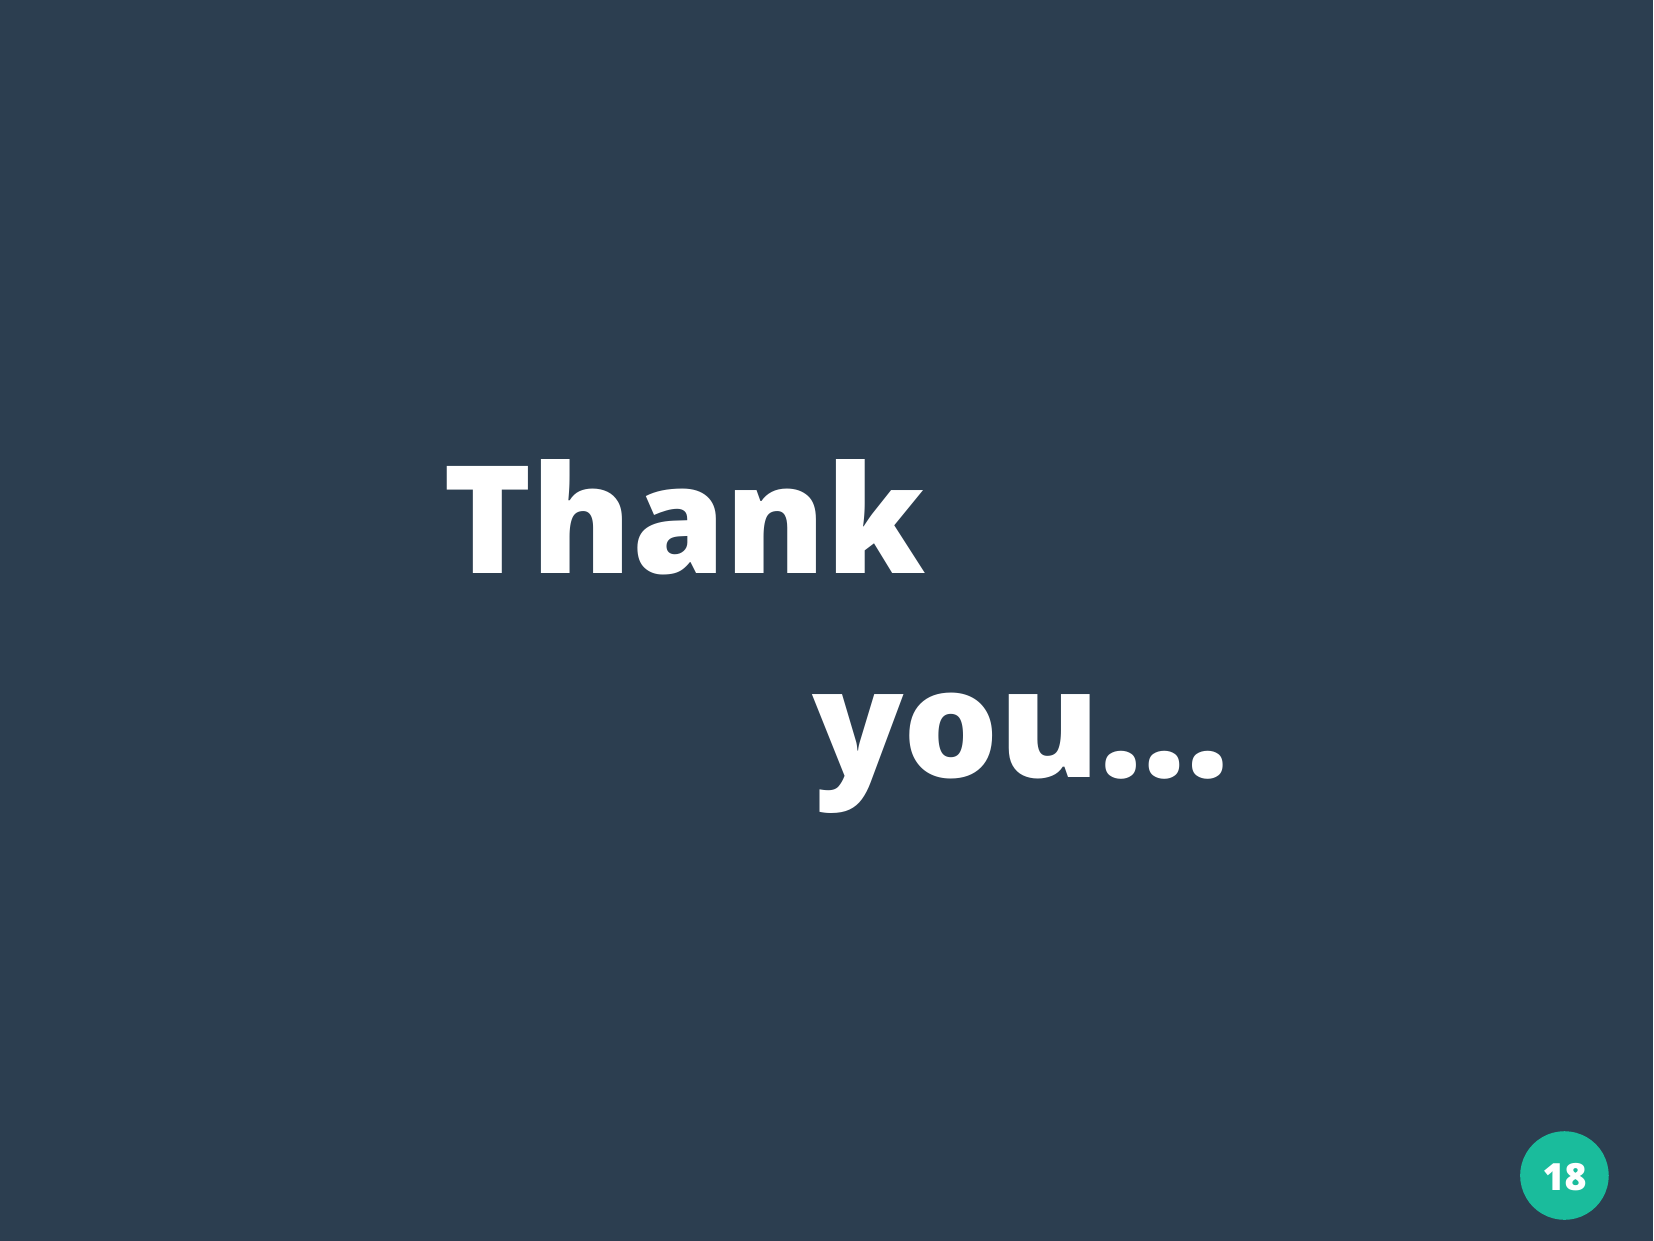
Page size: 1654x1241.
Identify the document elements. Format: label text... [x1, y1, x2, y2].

title Thank you… [443, 413, 1241, 571]
